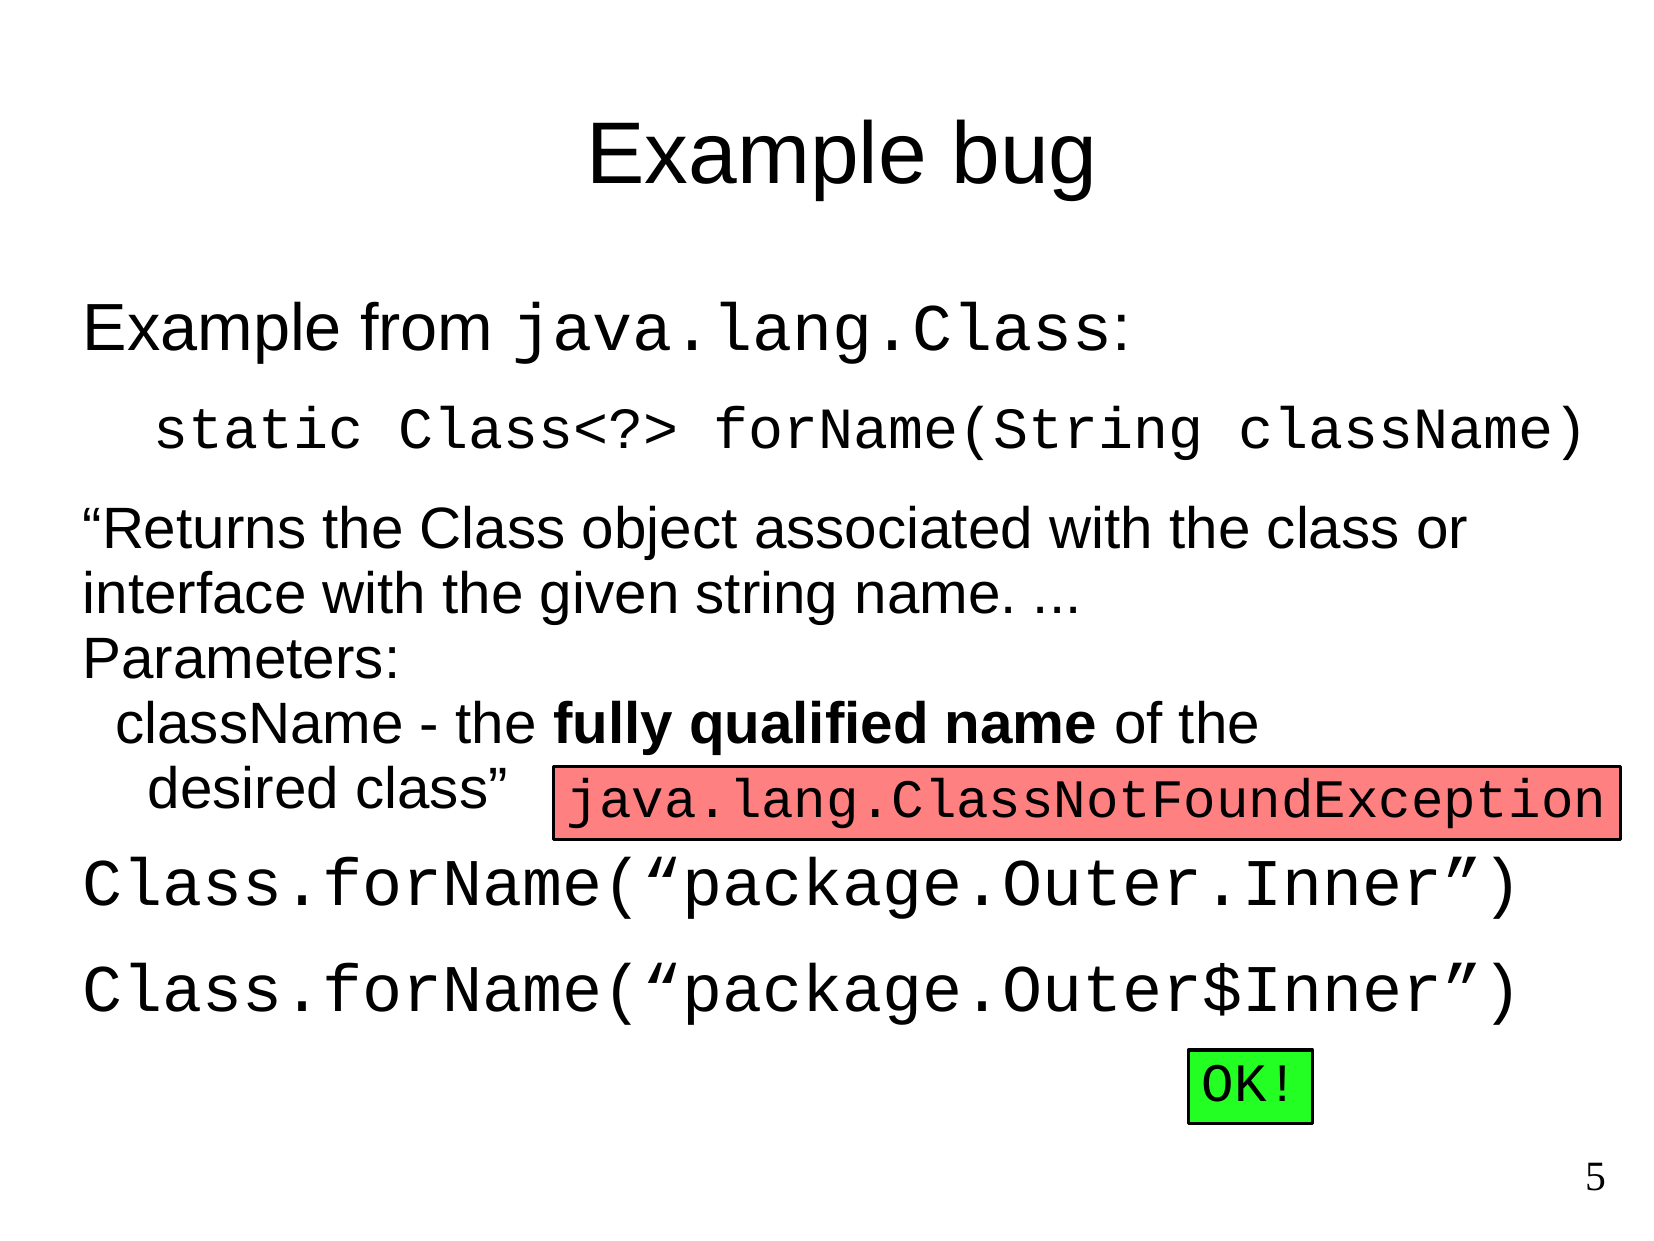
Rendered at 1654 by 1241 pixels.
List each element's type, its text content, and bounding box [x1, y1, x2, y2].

text_box java.lang.ClassNotFoundException [553, 766, 1621, 840]
title Example bug [0, 47, 1654, 259]
list Example from java.lang.Class: static Class<?> forName(String className) “Returns the Class object associated with the class or interface with the given string name. ... Parameters: className - the fully qualified name of the desired class” Class.forName(“package.Outer.Inner”) Class.forName(“package.Outer$Inner”) [82, 290, 1651, 1094]
text_box OK! [1188, 1050, 1313, 1124]
